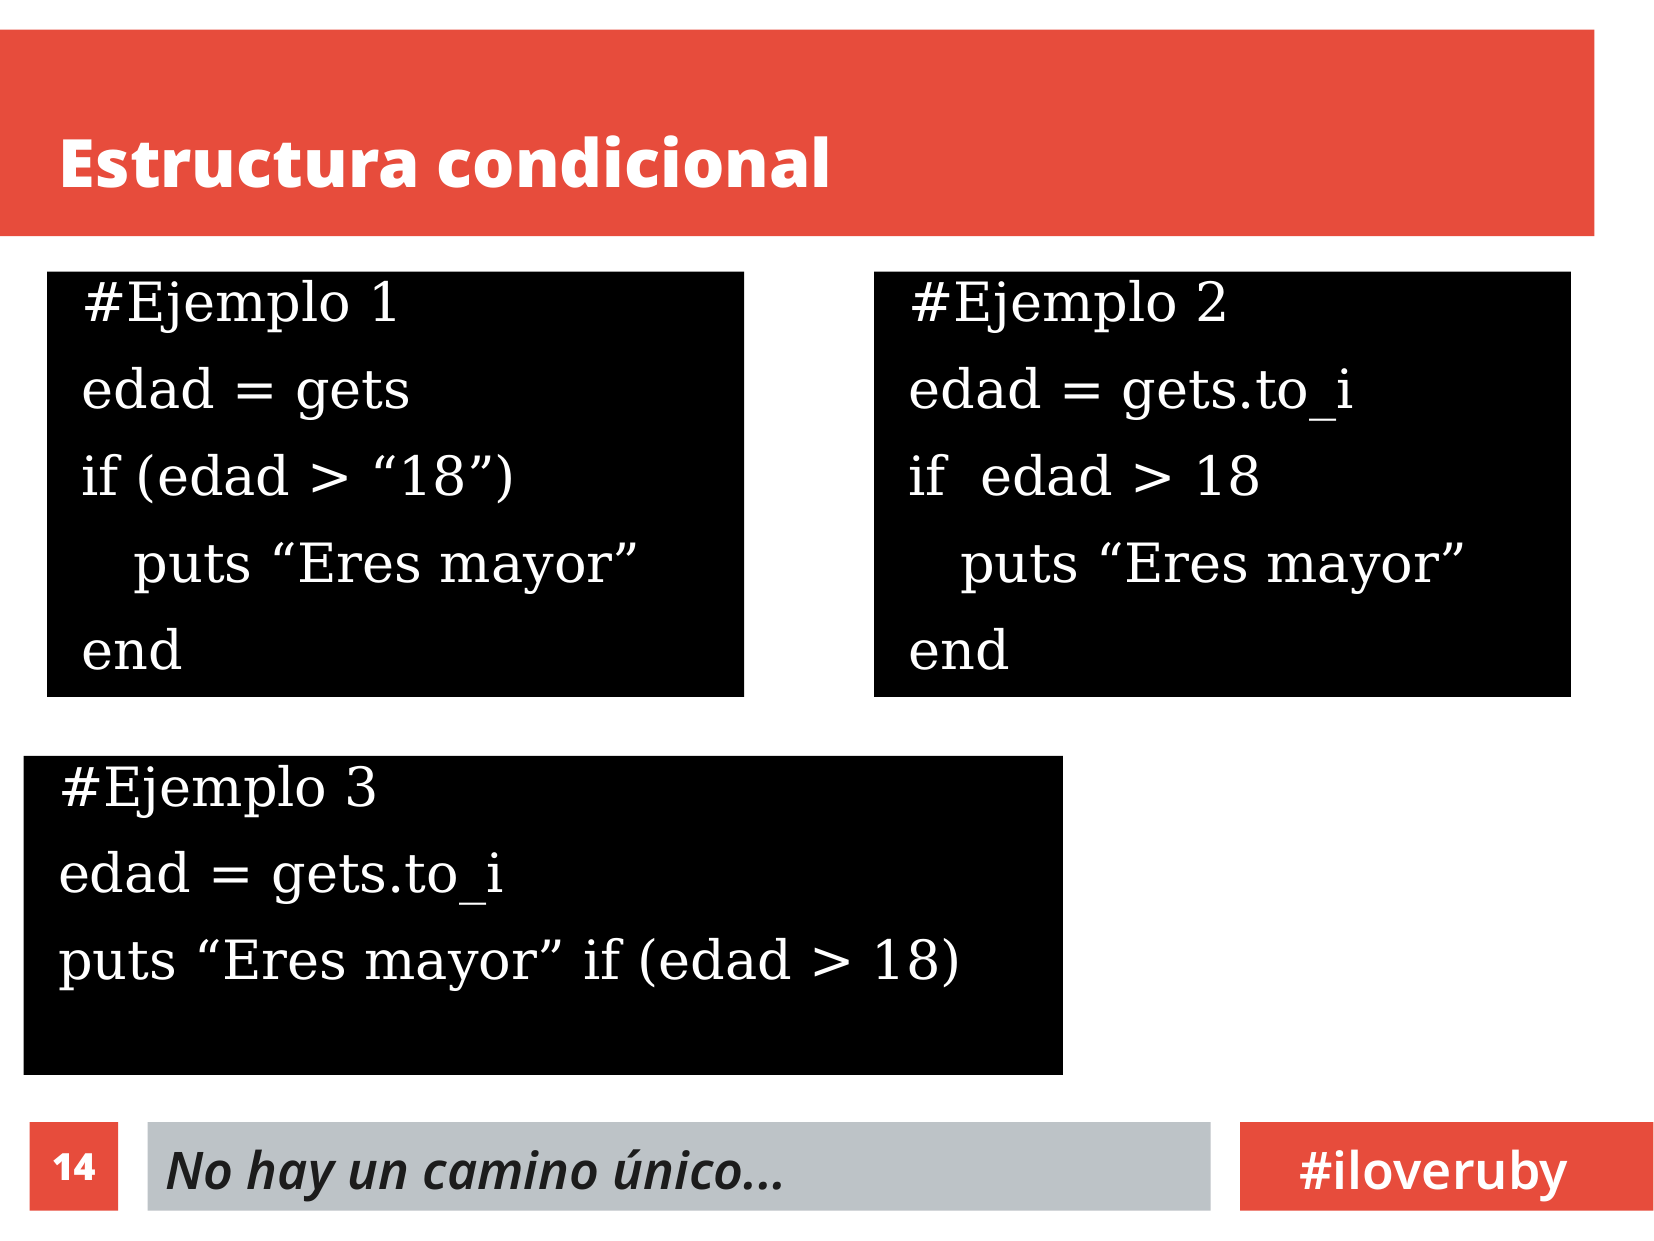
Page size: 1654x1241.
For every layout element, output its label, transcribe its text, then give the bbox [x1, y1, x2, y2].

list #Ejemplo 2 edad = gets.to_i if edad > 18 puts “Eres mayor” end [874, 271, 1571, 697]
list No hay un camino único... [165, 1133, 1182, 1205]
list #iloveruby [1299, 1133, 1607, 1205]
list #Ejemplo 3 edad = gets.to_i puts “Eres mayor” if (edad > 18) [23, 755, 1063, 1075]
list #Ejemplo 1 edad = gets if (edad > “18”) puts “Eres mayor” end [47, 271, 745, 697]
title Estructura condicional [59, 59, 1595, 207]
